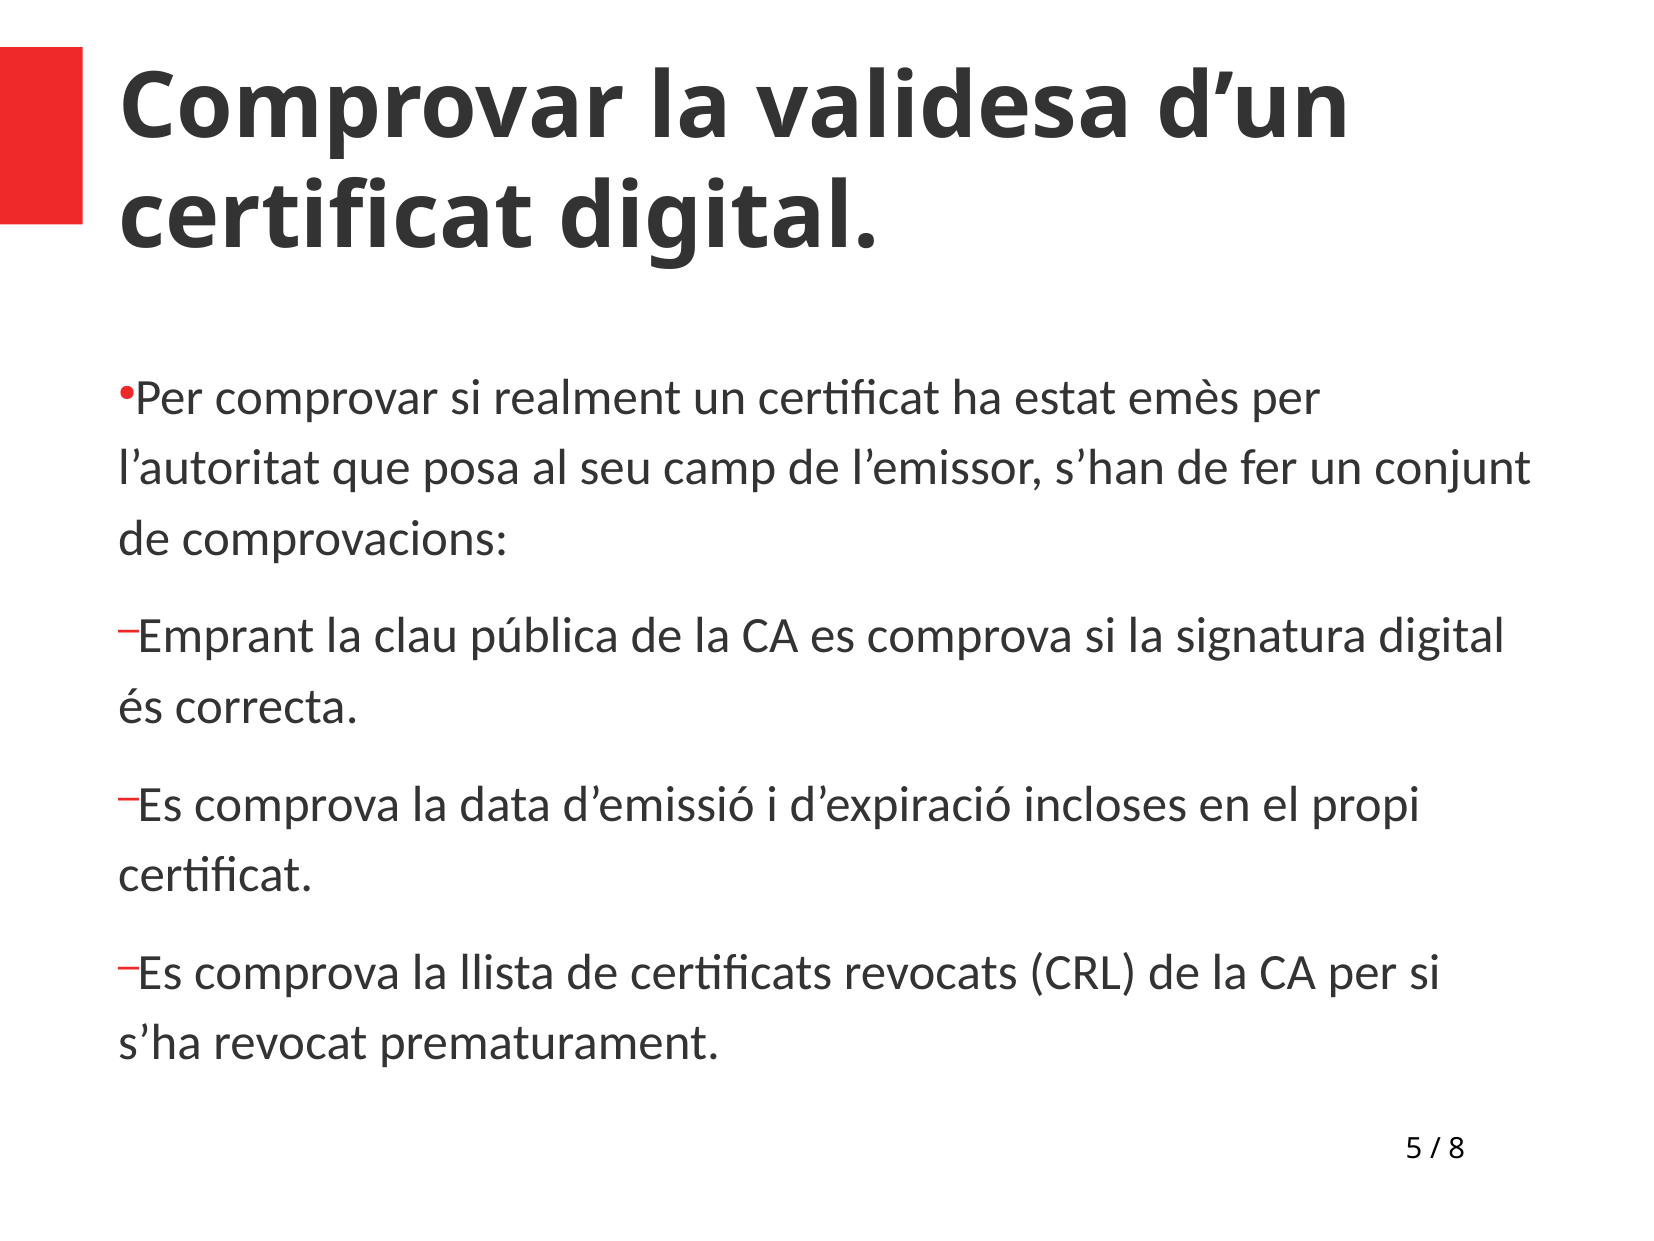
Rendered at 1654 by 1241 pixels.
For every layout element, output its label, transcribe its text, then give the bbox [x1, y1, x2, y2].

title Comprovar la validesa d’un certificat digital. [118, 45, 1571, 260]
list Per comprovar si realment un certificat ha estat emès per l’autoritat que posa al seu camp de l’emissor, s’han de fer un conjunt de comprovacions: Emprant la clau pública de la CA es comprova si la signatura digital és correcta. Es comprova la data d’emissió i d’expiració incloses en el propi certificat. Es comprova la llista de certificats revocats (CRL) de la CA per si s’ha revocat prematurament. [118, 354, 1536, 1074]
text_box <number> / 8 [1405, 1129, 1571, 1216]
